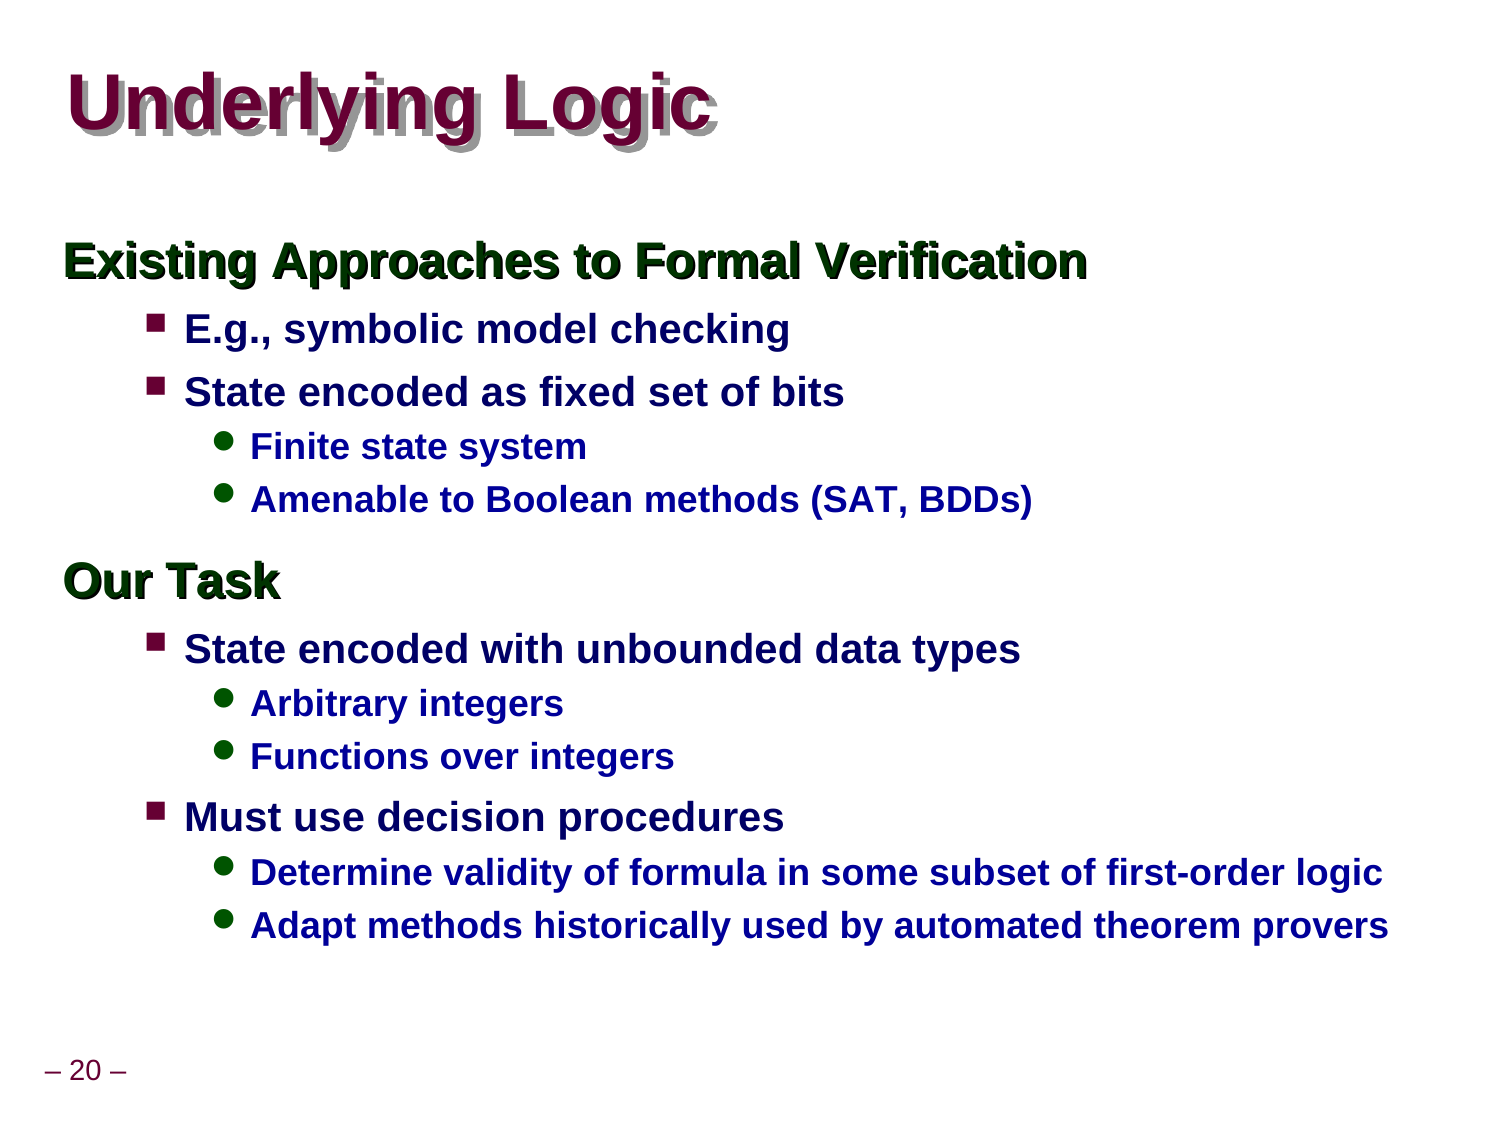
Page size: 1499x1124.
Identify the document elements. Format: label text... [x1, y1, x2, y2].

title Underlying Logic [66, 40, 1495, 169]
list Existing Approaches to Formal Verification E.g., symbolic model checking State encoded as fixed set of bits Finite state system Amenable to Boolean methods (SAT, BDDs) Our Task State encoded with unbounded data types Arbitrary integers Functions over integers Must use decision procedures Determine validity of formula in some subset of first-order logic Adapt methods historically used by automated theorem provers [47, 224, 1409, 1056]
